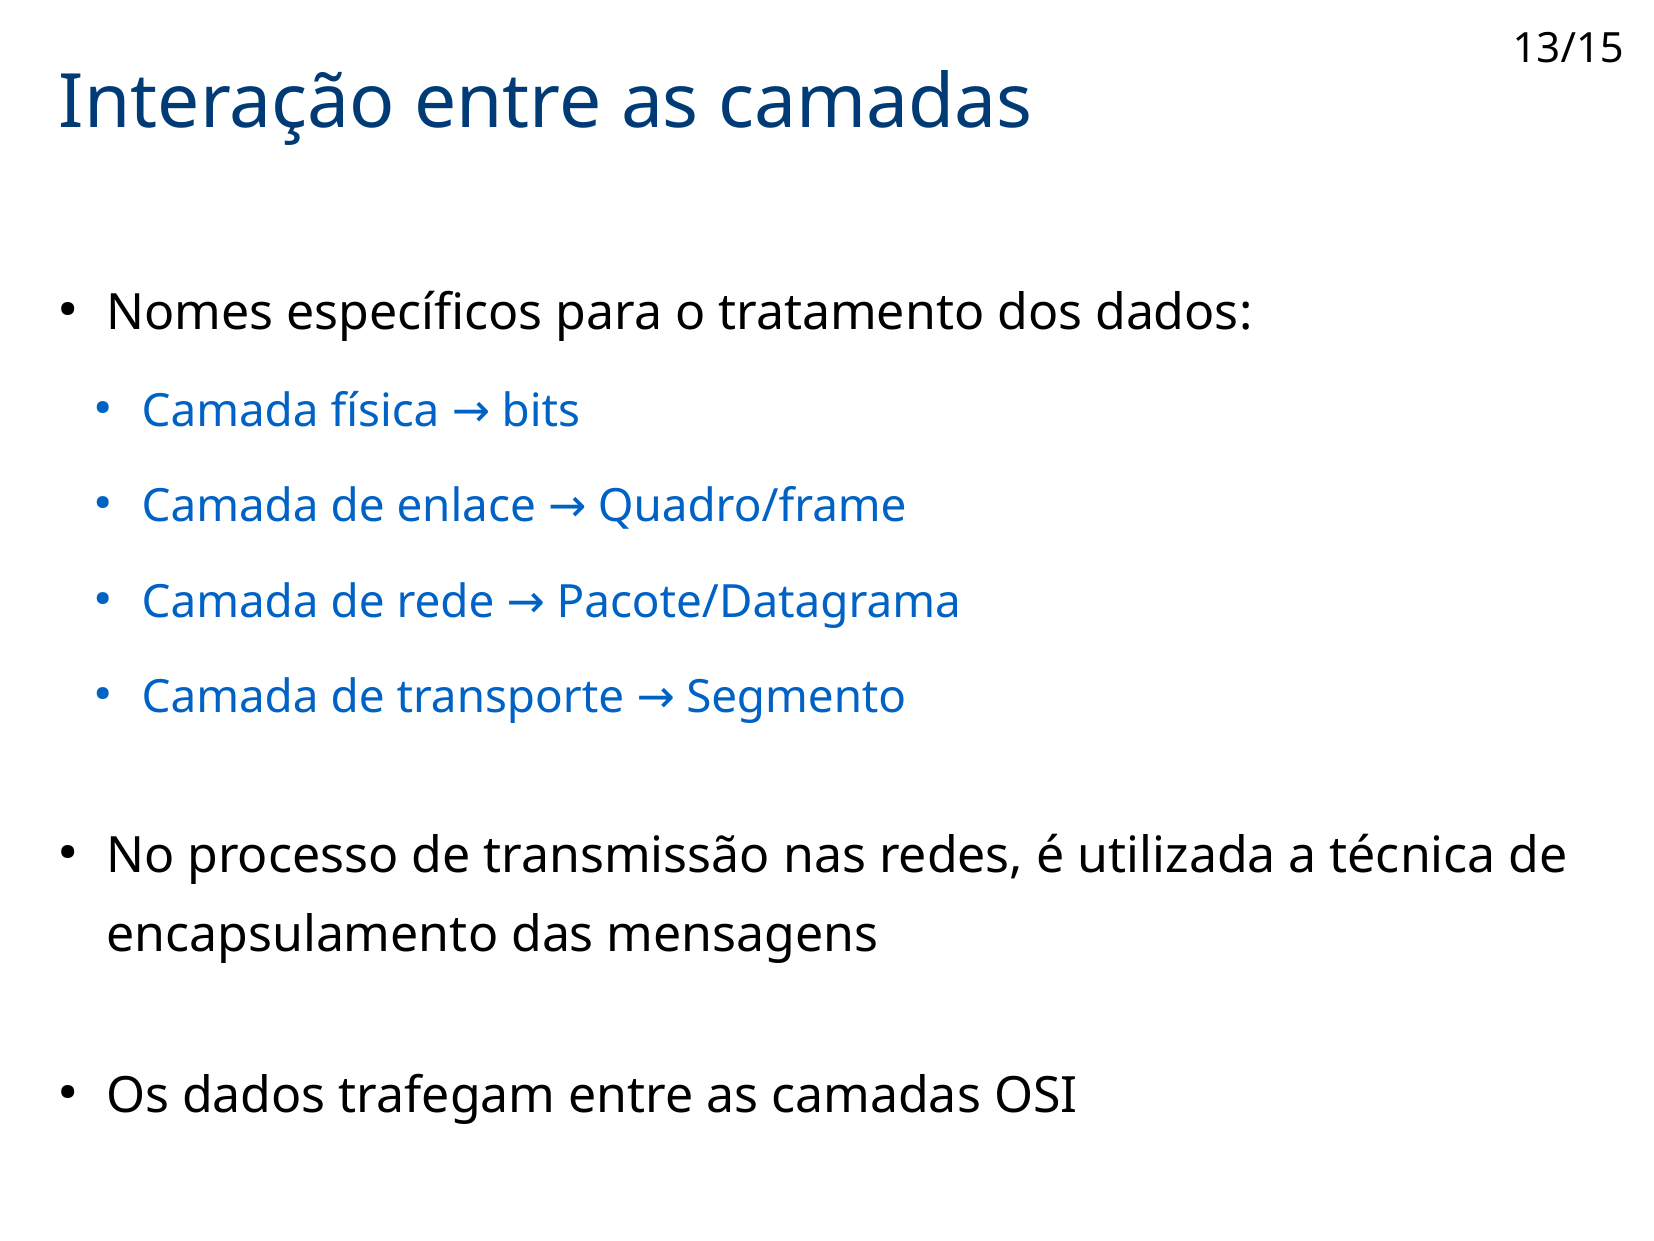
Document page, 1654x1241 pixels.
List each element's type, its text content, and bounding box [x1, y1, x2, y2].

list Nomes específicos para o tratamento dos dados: Camada física → bits Camada de enlace → Quadro/frame Camada de rede → Pacote/Datagrama Camada de transporte → Segmento No processo de transmissão nas redes, é utilizada a técnica de encapsulamento das mensagens Os dados trafegam entre as camadas OSI [59, 265, 1625, 1211]
title Interação entre as camadas [59, 47, 1625, 166]
